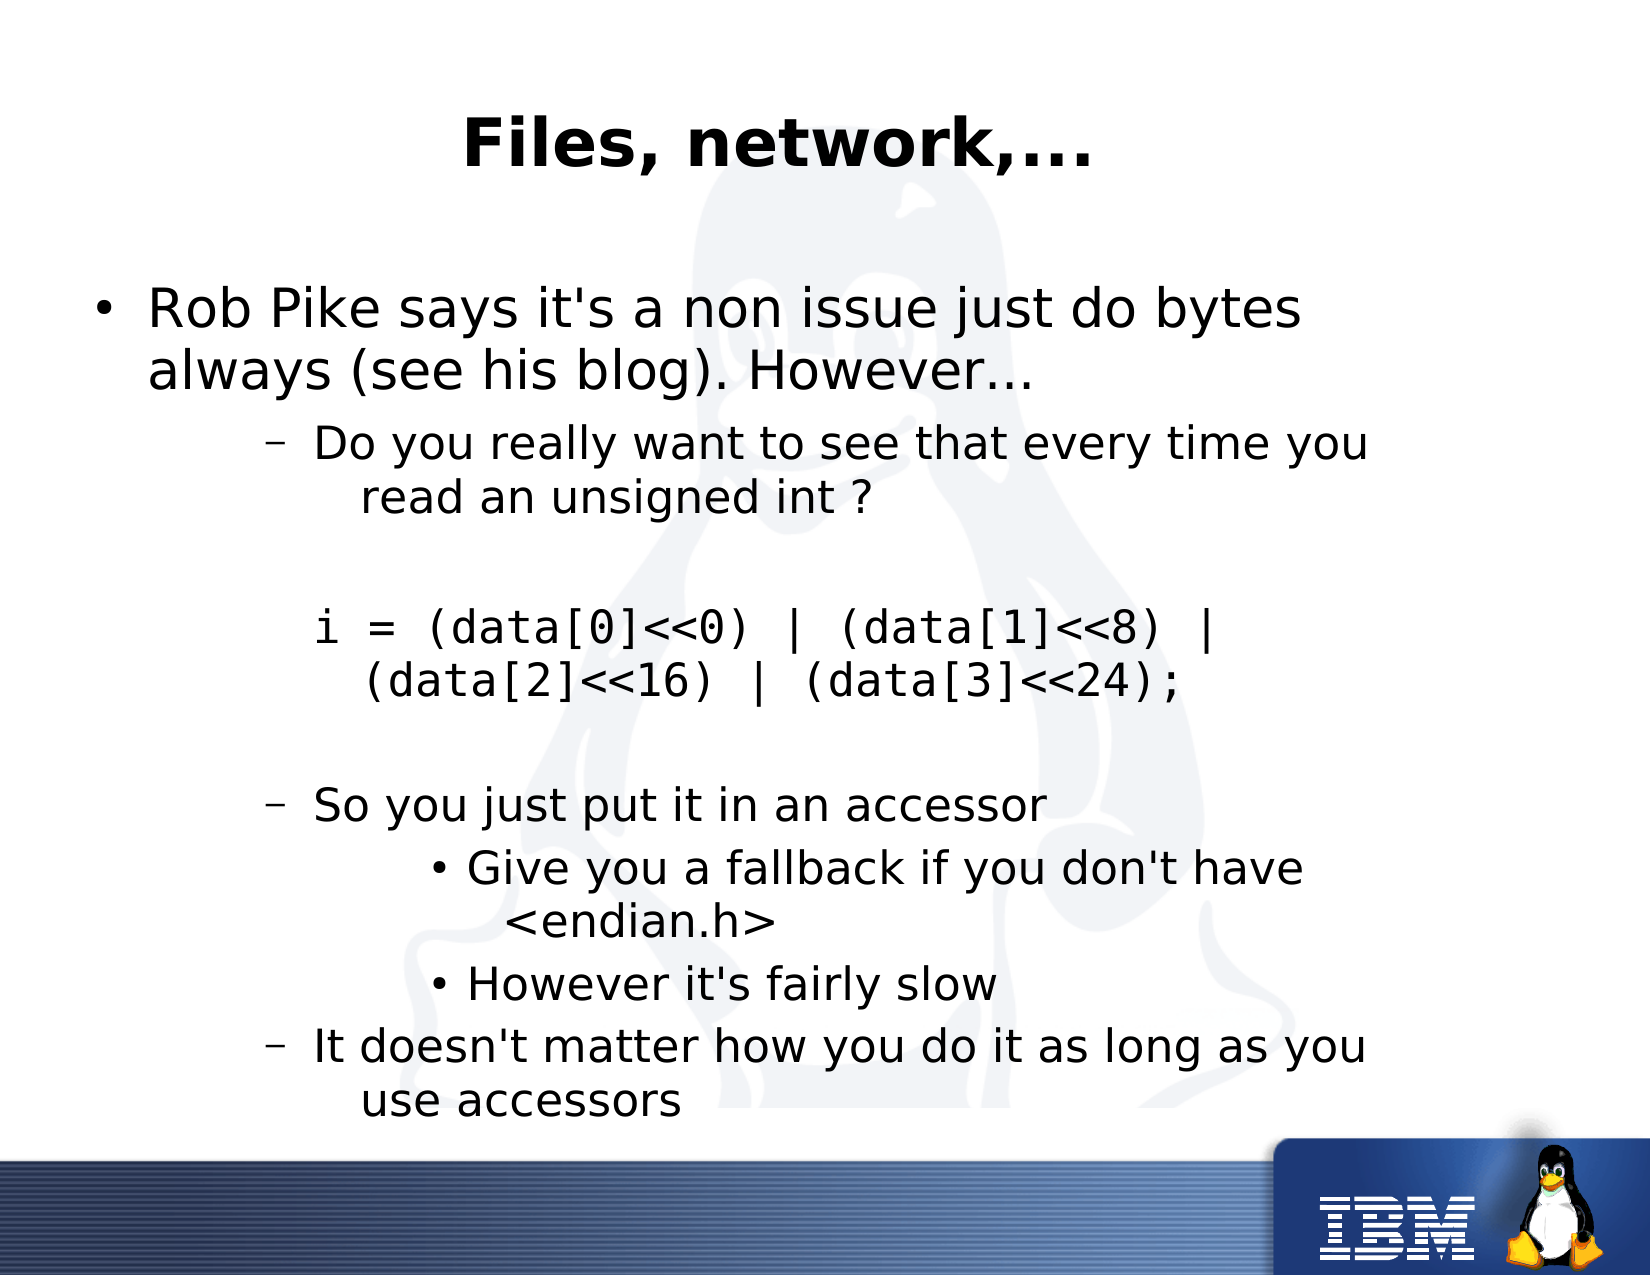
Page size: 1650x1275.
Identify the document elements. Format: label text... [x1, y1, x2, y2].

title Files, network,... [76, 76, 1457, 211]
list Rob Pike says it's a non issue just do bytes always (see his blog). However... Do you really want to see that every time you read an unsigned int ? i = (data[0]<<0) | (data[1]<<8) | (data[2]<<16) | (data[3]<<24); So you just put it in an accessor Give you a fallback if you don't have <endian.h> However it's fairly slow It doesn't matter how you do it as long as you use accessors [76, 277, 1457, 1171]
